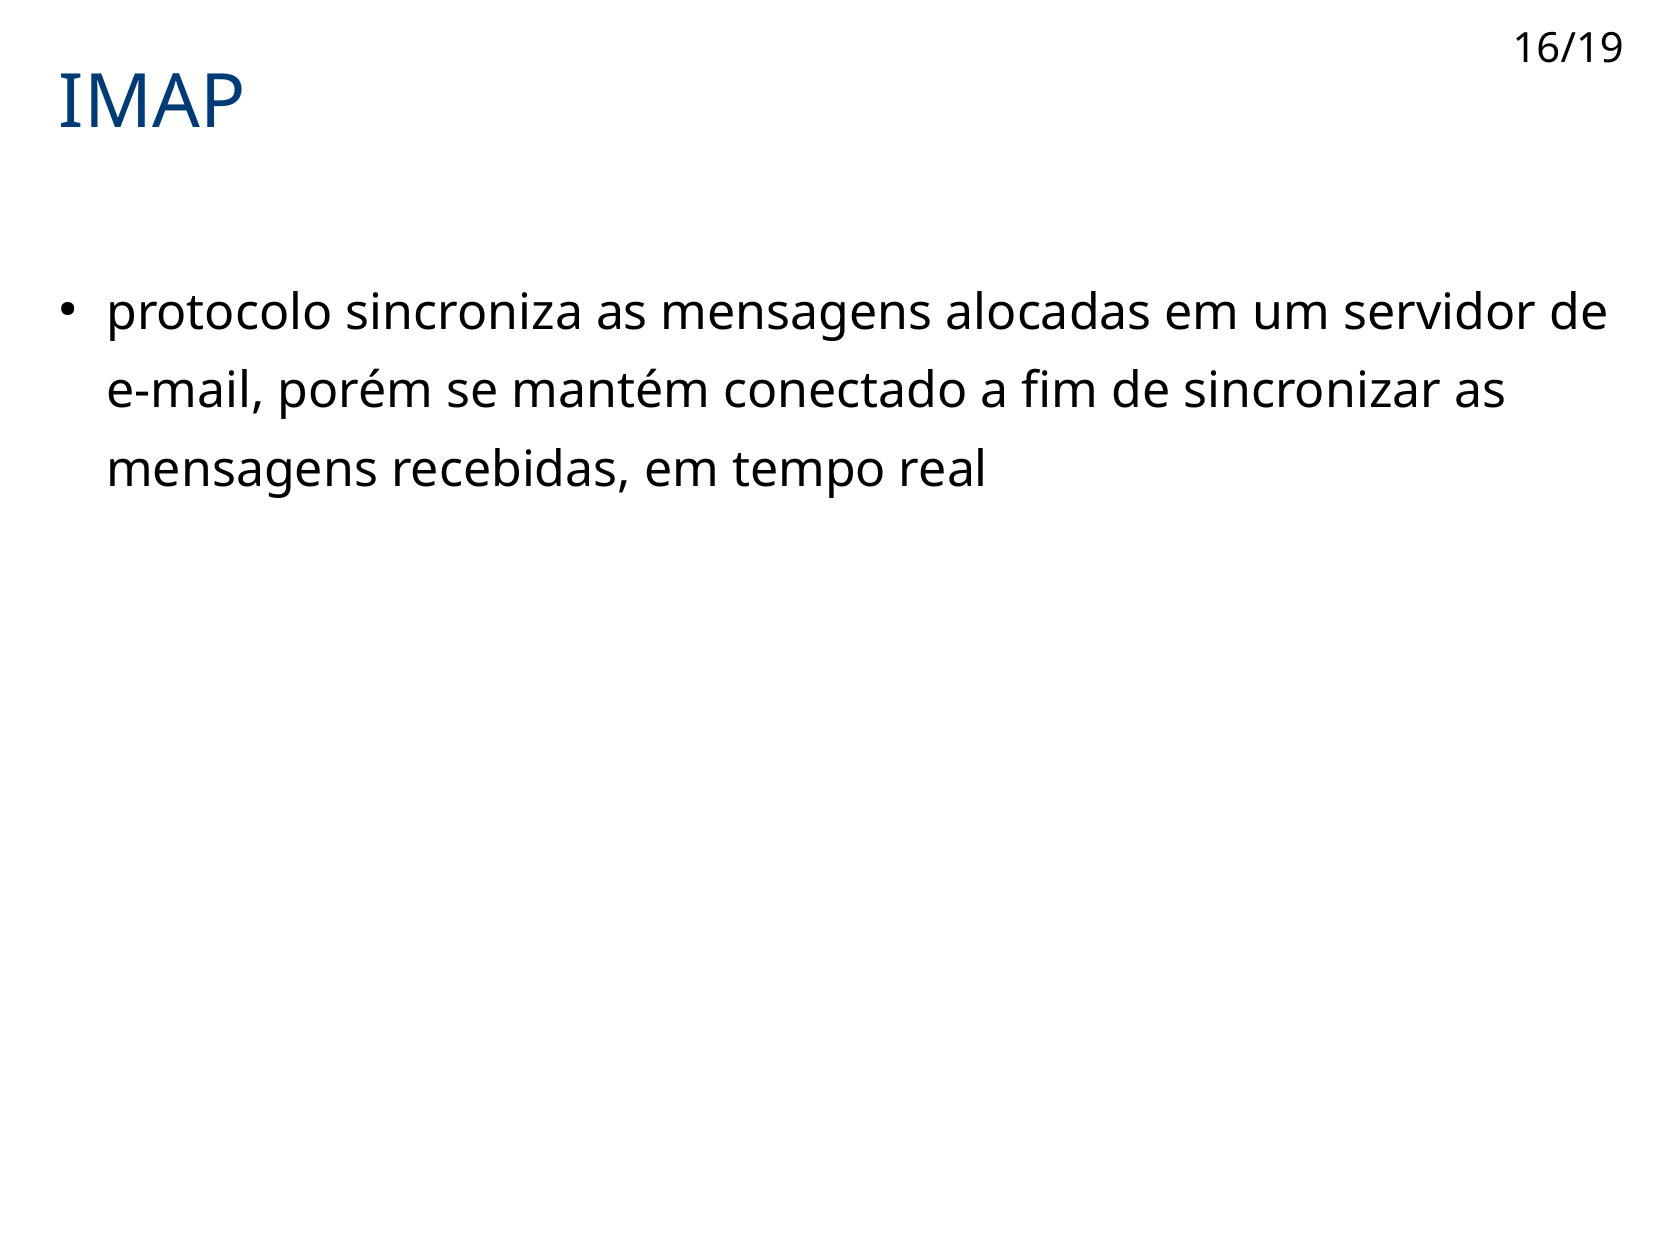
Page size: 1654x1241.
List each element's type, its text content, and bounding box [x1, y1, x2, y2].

list protocolo sincroniza as mensagens alocadas em um servidor de e-mail, porém se mantém conectado a fim de sincronizar as mensagens recebidas, em tempo real [59, 265, 1625, 1211]
title IMAP [59, 47, 1625, 166]
